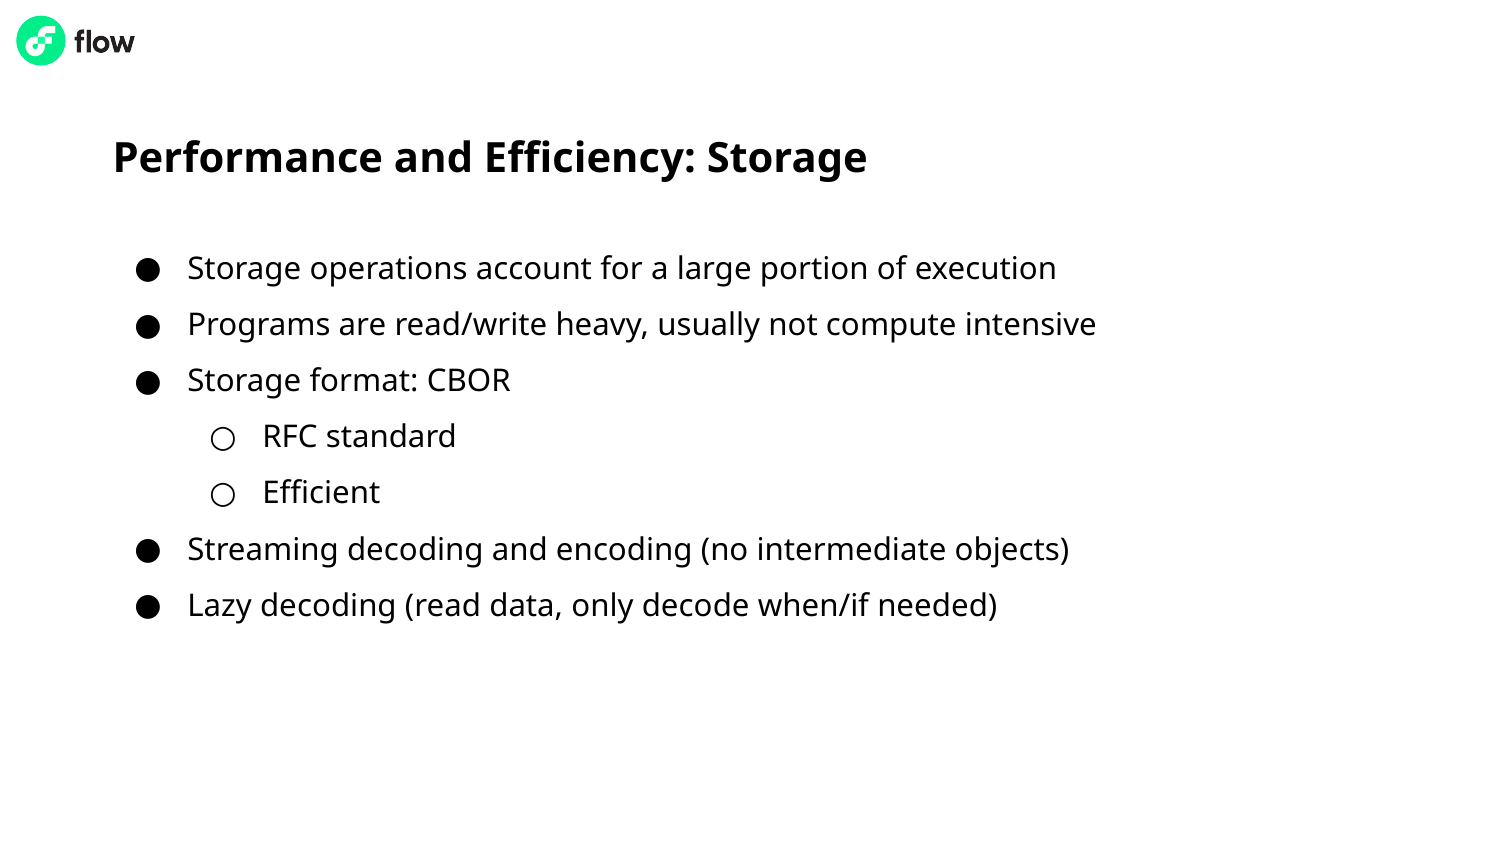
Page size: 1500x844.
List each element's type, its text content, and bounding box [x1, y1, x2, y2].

picture [14, 14, 137, 67]
text_box Storage operations account for a large portion of execution Programs are read/write heavy, usually not compute intensive Storage format: CBOR RFC standard Efficient Streaming decoding and encoding (no intermediate objects) Lazy decoding (read data, only decode when/if needed) [97, 214, 1409, 777]
text_box Performance and Efficiency: Storage [97, 115, 1156, 197]
